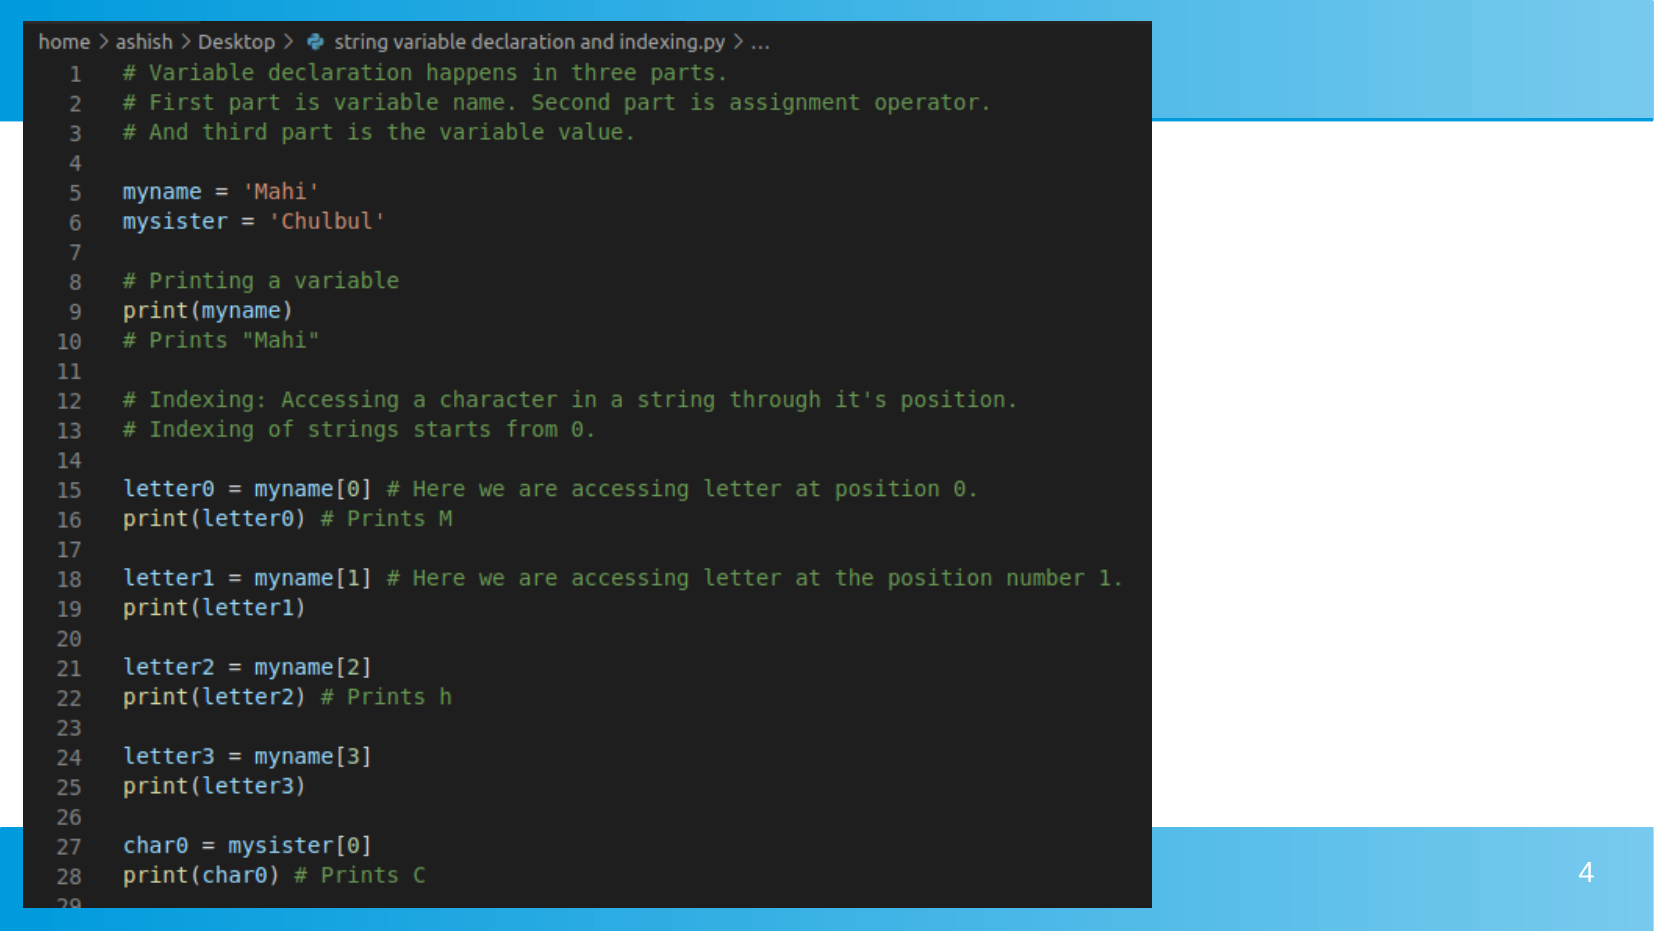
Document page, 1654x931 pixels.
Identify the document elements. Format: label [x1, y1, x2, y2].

picture [23, 21, 1152, 908]
